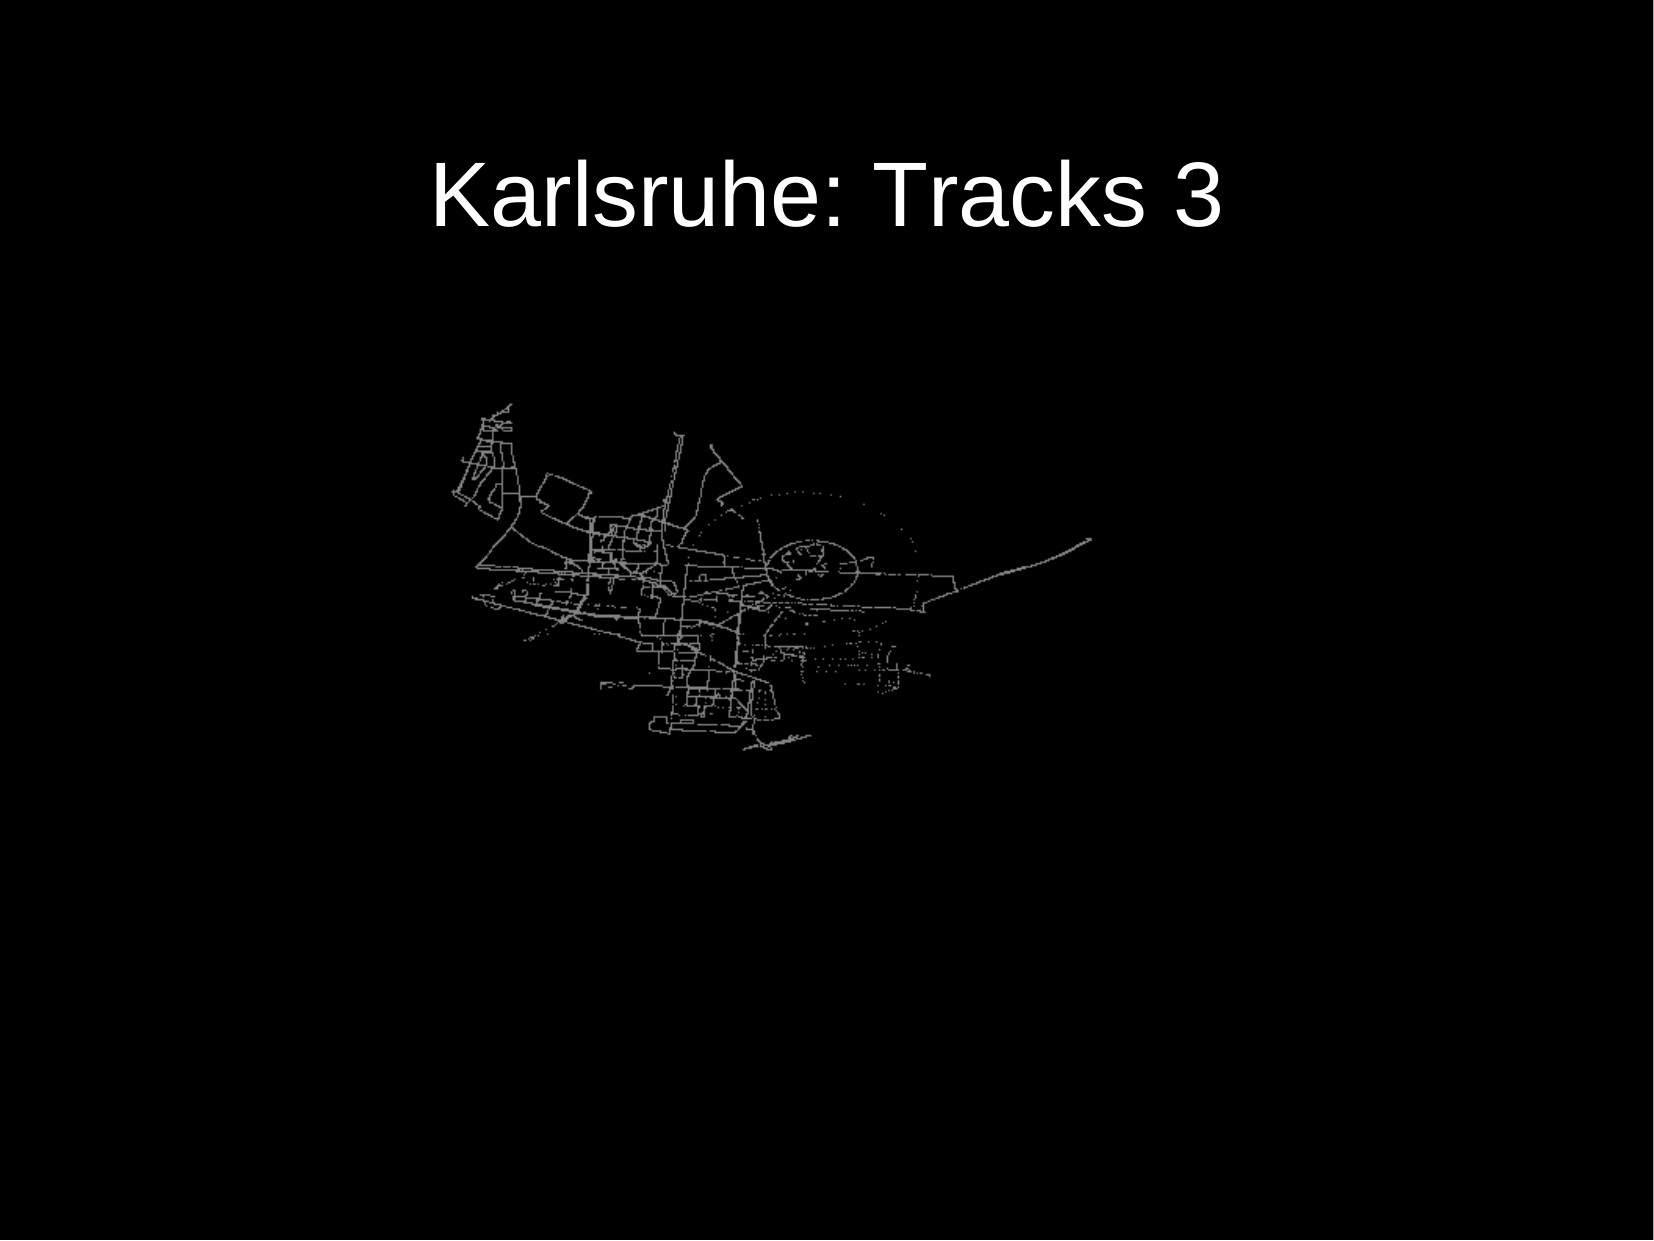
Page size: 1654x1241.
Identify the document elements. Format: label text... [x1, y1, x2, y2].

picture [436, 321, 1233, 929]
title Karlsruhe: Tracks 3 [121, 91, 1534, 299]
